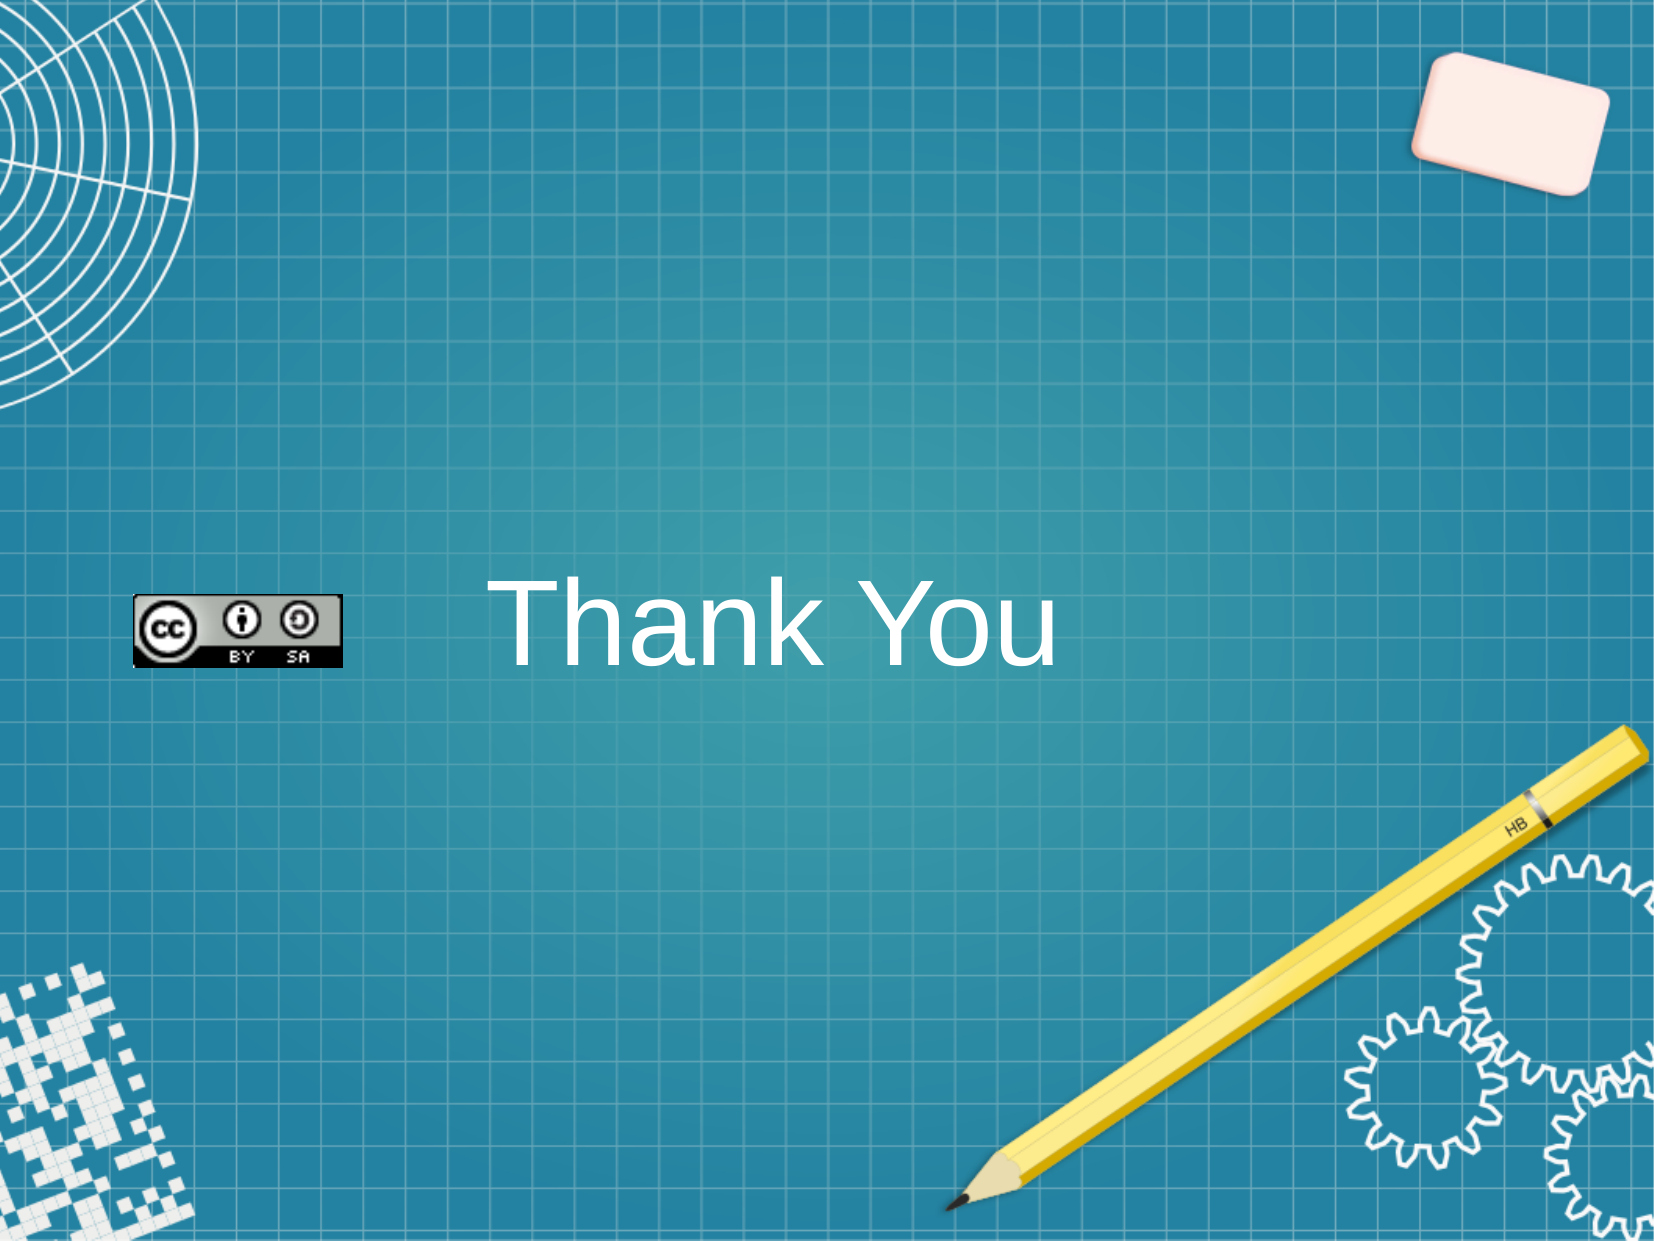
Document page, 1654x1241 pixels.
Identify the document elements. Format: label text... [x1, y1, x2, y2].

picture [0, 0, 1654, 1241]
title Thank You [0, 451, 1571, 796]
picture [133, 594, 343, 668]
